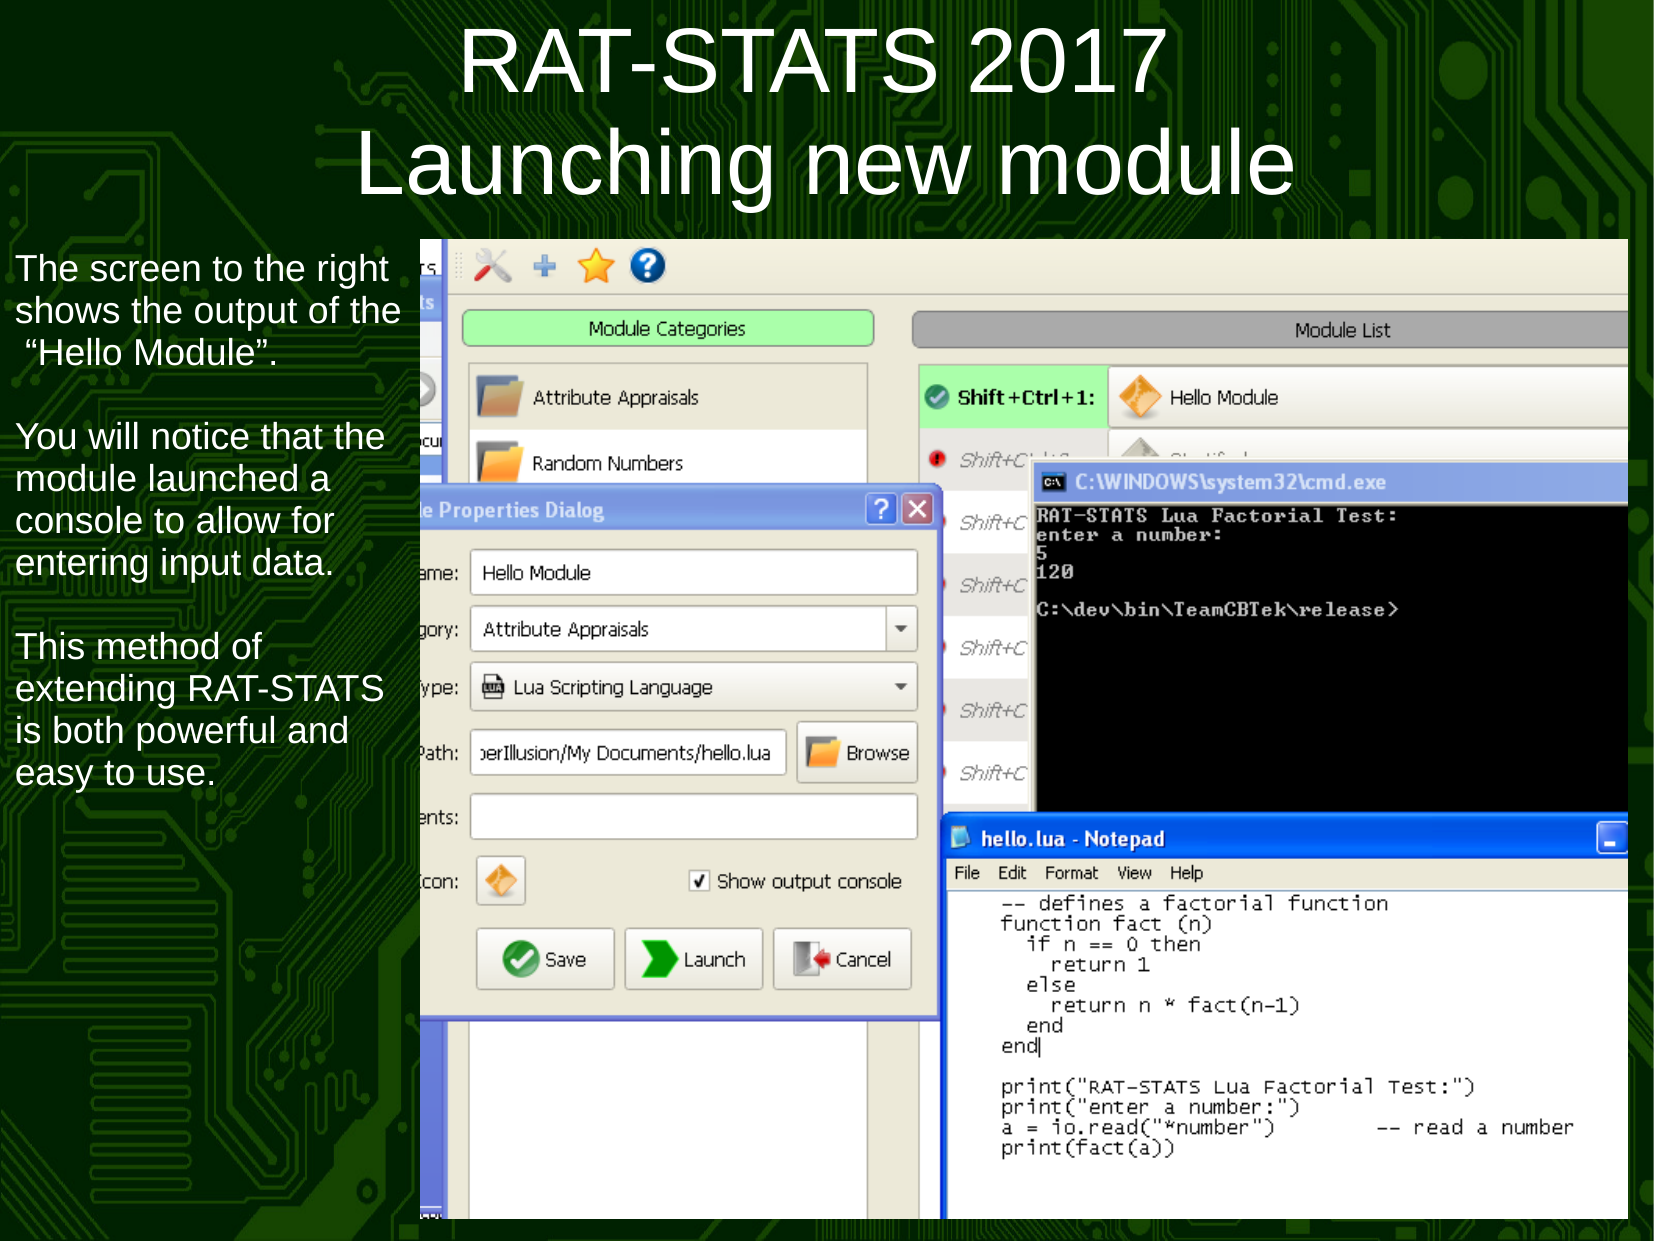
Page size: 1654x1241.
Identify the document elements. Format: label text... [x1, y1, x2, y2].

picture [0, 0, 1654, 1241]
title RAT-STATS 2017 Launching new module [82, 8, 1571, 216]
text_box The screen to the right shows the output of the “Hello Module”. You will notice that the module launched a console to allow for entering input data. This method of extending RAT-STATS is both powerful and easy to use. [0, 240, 421, 1179]
